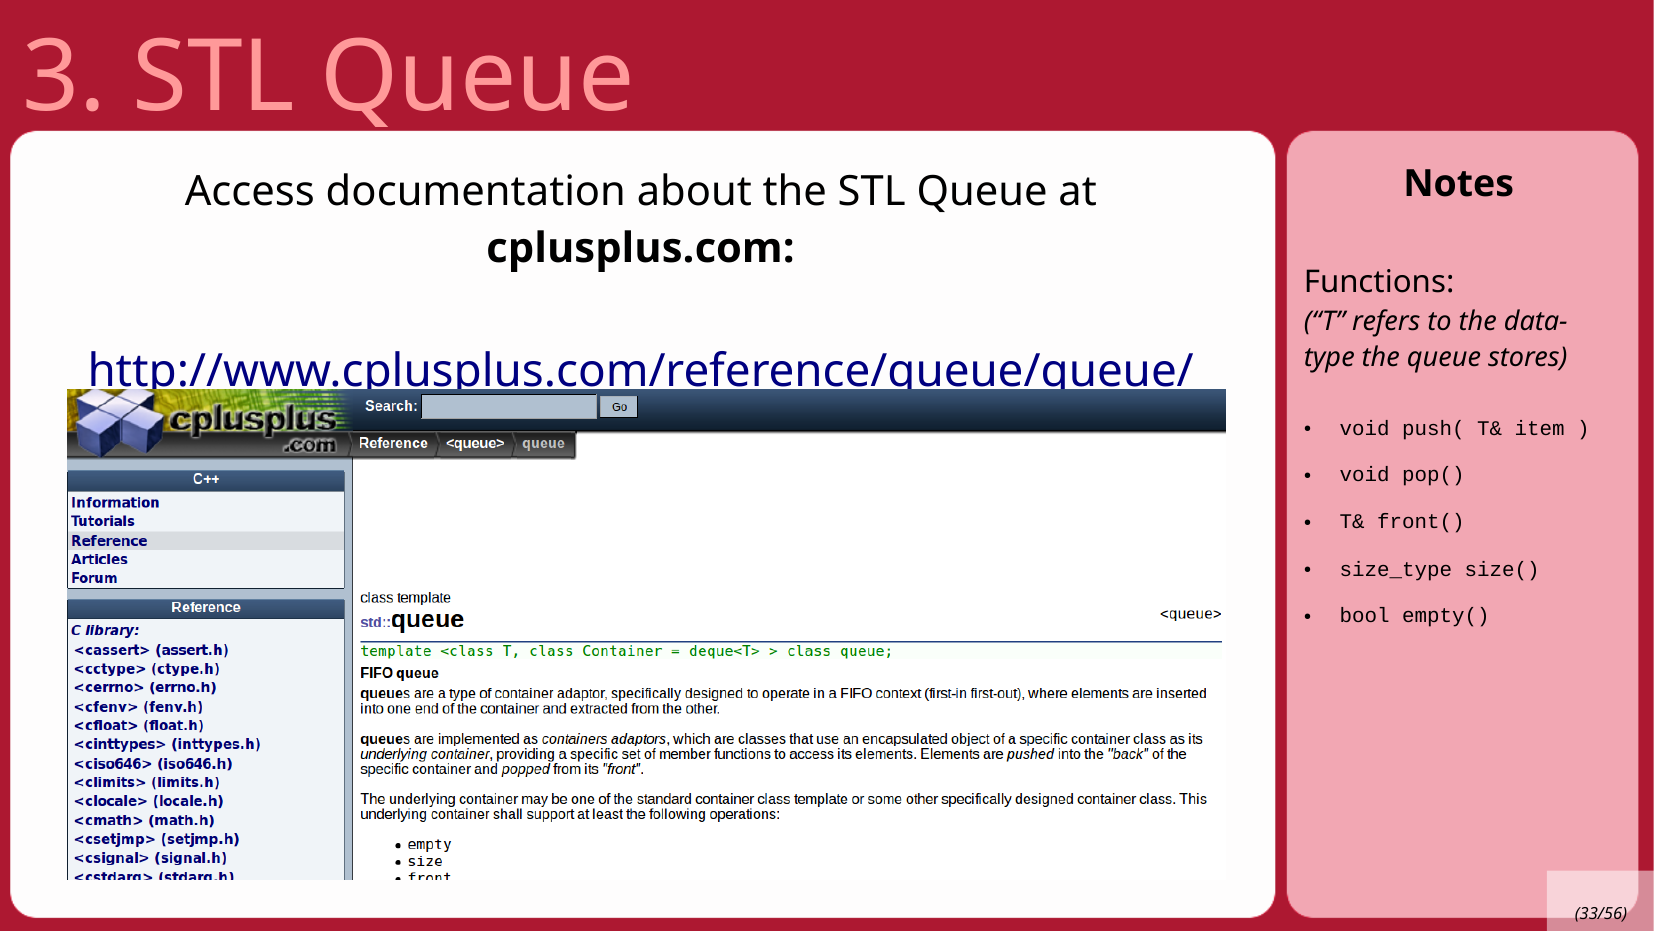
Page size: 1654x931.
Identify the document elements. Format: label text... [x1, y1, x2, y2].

picture [0, 0, 1654, 931]
title 3. STL Queue [22, 7, 1511, 136]
text_box Notes Functions: (“T” refers to the data-type the queue stores) void push( T& item ) void pop() T& front() size_type size() bool empty() [1289, 149, 1629, 591]
text_box (<number>/56) [1546, 877, 1654, 931]
text_box Access documentation about the STL Queue at cplusplus.com: http://www.cplusplus.com/reference/queue/queue/ [34, 160, 1248, 312]
